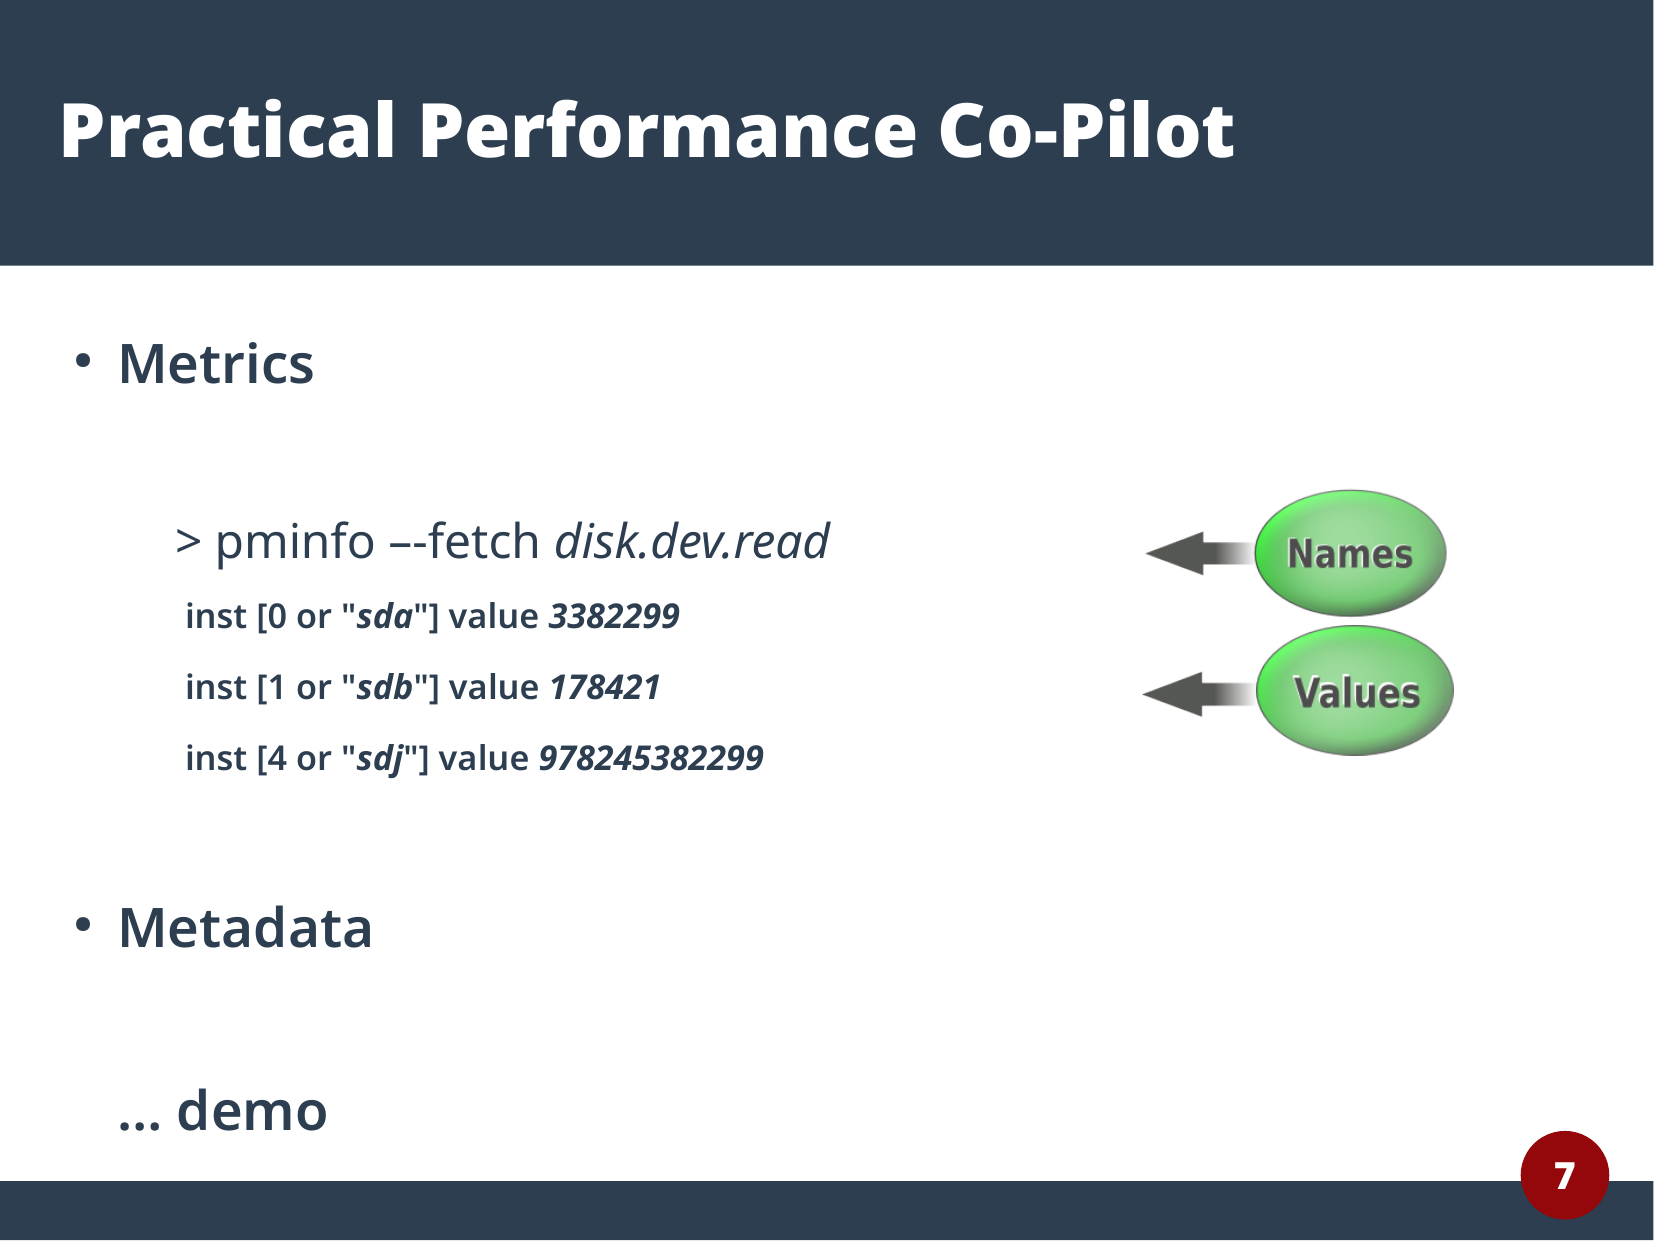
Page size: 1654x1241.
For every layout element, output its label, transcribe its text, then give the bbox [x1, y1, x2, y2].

picture [1142, 413, 1509, 756]
title Practical Performance Co-Pilot [59, 49, 1595, 207]
list Metrics > pminfo –-fetch disk.dev.read inst [0 or "sda"] value 3382299 inst [1 or "sdb"] value 178421 inst [4 or "sdj"] value 978245382299 Metadata … demo [59, 324, 1595, 1152]
